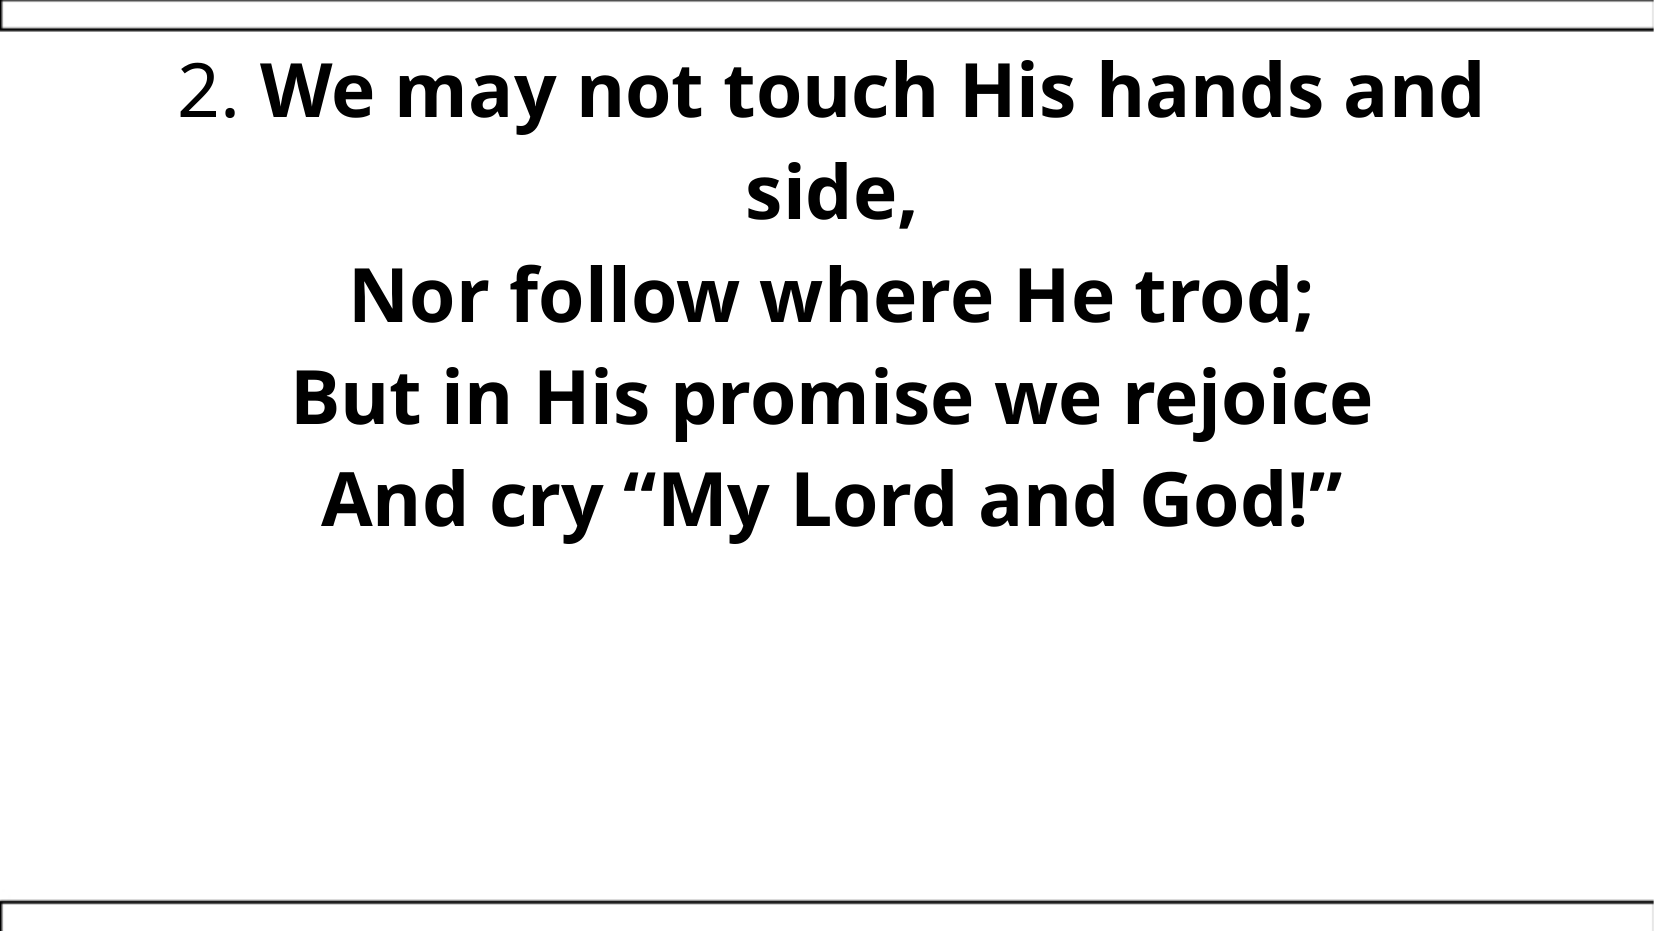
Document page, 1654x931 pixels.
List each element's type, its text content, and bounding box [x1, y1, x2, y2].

picture [0, 0, 1654, 931]
text_box 2. We may not touch His hands and side, Nor follow where He trod; But in His promise we rejoice And cry “My Lord and God!” [75, 30, 1591, 445]
